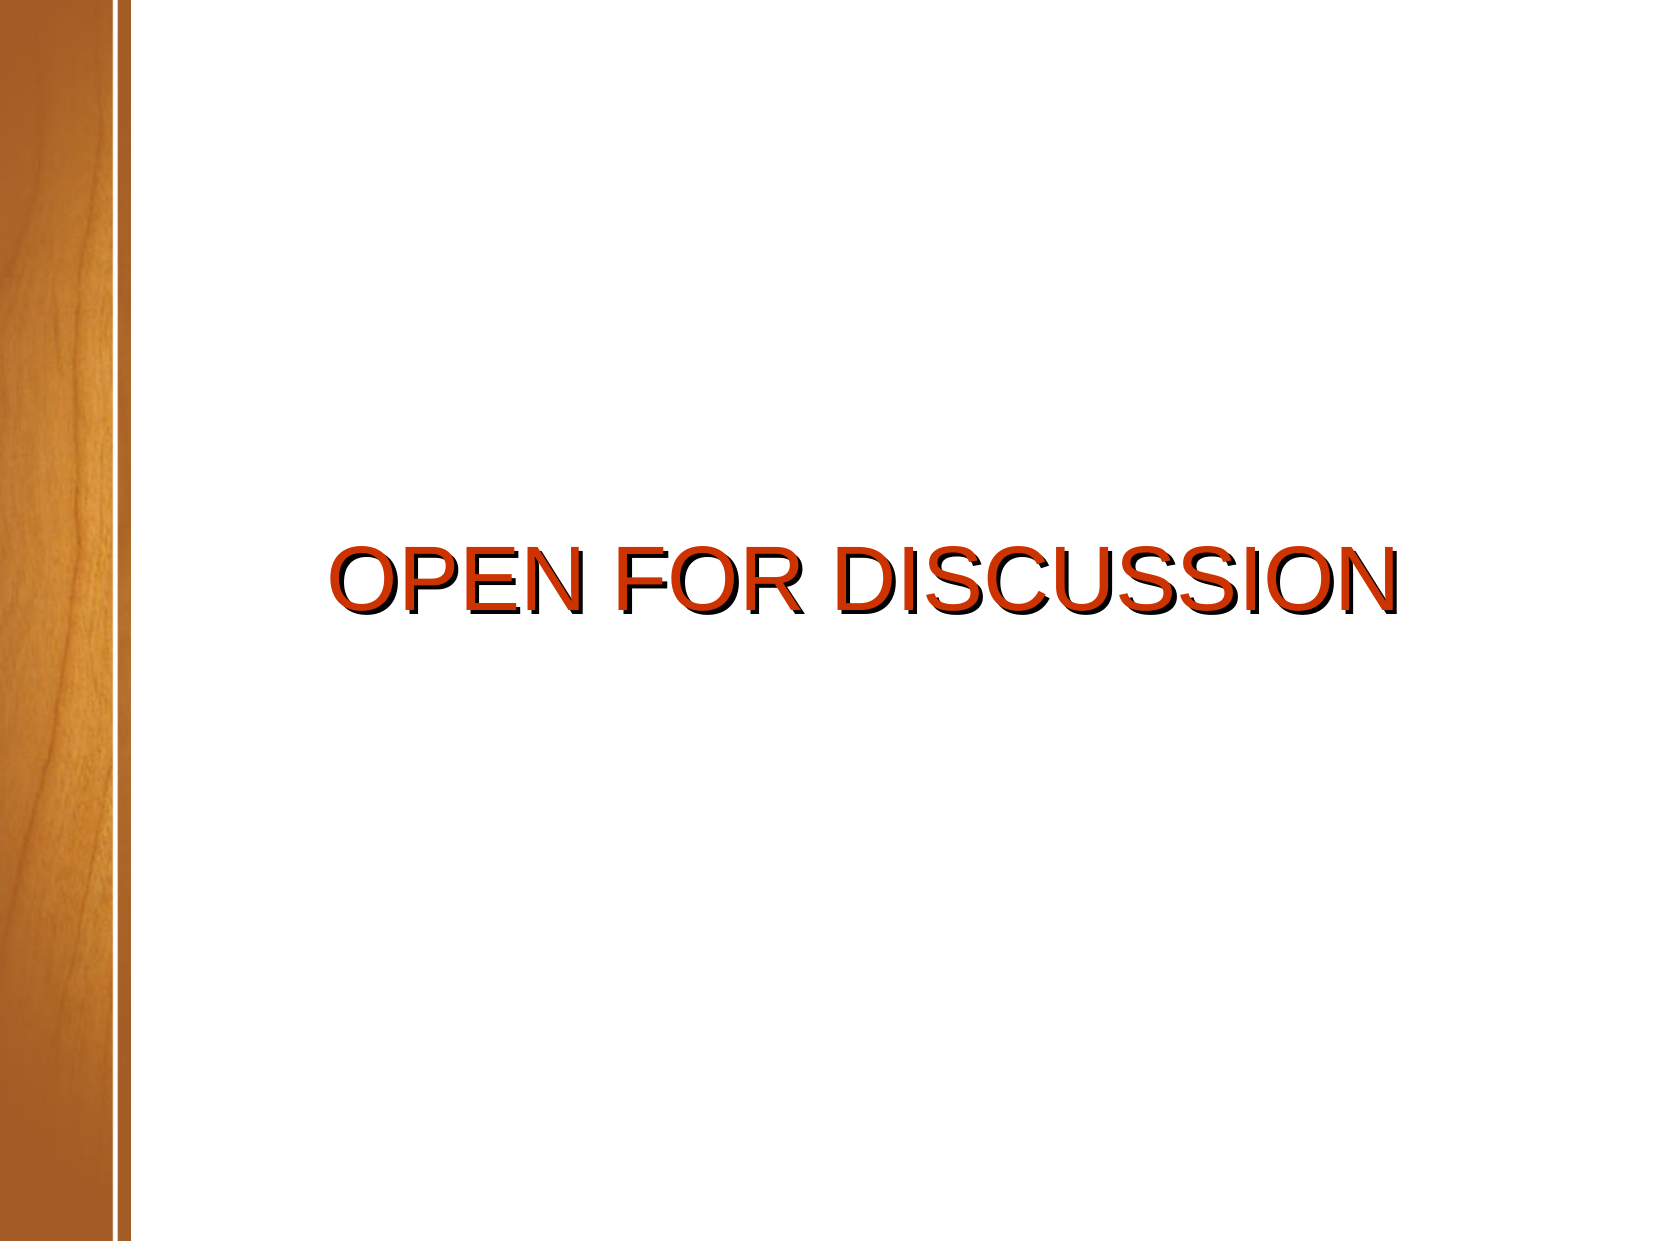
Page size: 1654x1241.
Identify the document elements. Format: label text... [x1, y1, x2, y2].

title OPEN FOR DISCUSSION [154, 482, 1576, 676]
picture [0, 0, 131, 1241]
